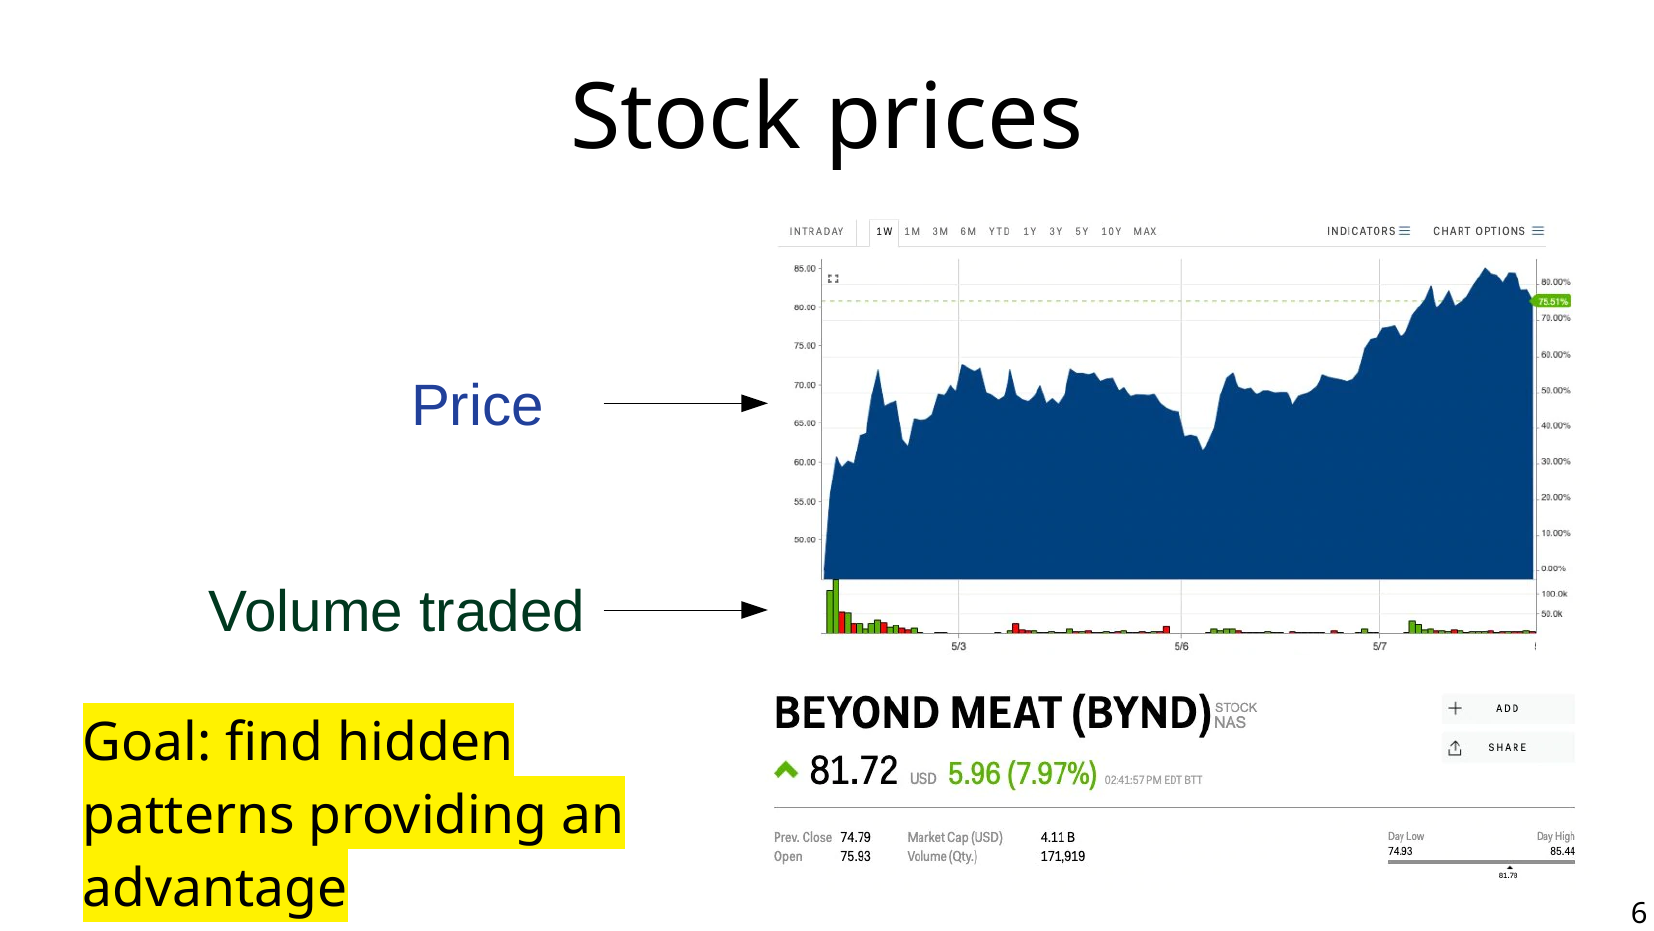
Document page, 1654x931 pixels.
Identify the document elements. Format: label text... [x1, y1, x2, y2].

text_box Volume traded [37, 571, 601, 659]
picture [753, 209, 1604, 655]
list Goal: find hidden patterns providing an advantage [82, 703, 725, 923]
text_box Price [0, 364, 559, 464]
title Stock prices [82, 1, 1571, 226]
picture [749, 673, 1600, 890]
